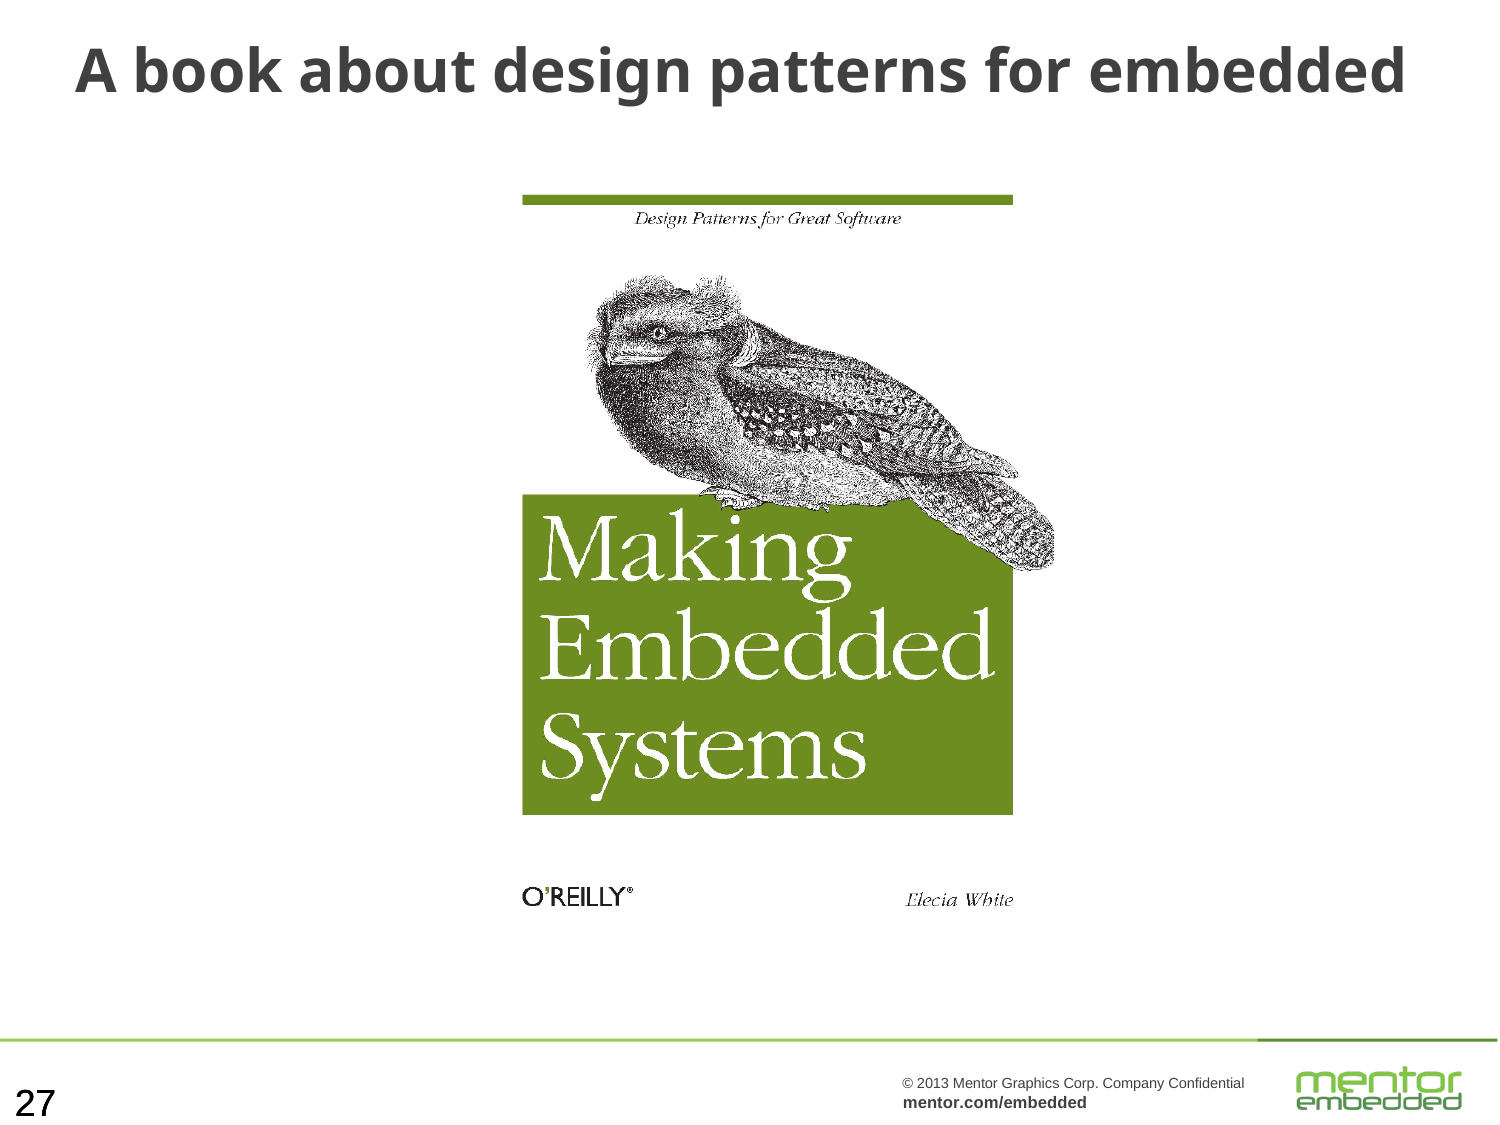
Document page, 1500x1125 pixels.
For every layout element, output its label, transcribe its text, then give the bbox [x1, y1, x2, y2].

picture [420, 119, 1115, 1021]
title A book about design patterns for embedded [0, 0, 1500, 113]
picture [1292, 1062, 1464, 1114]
